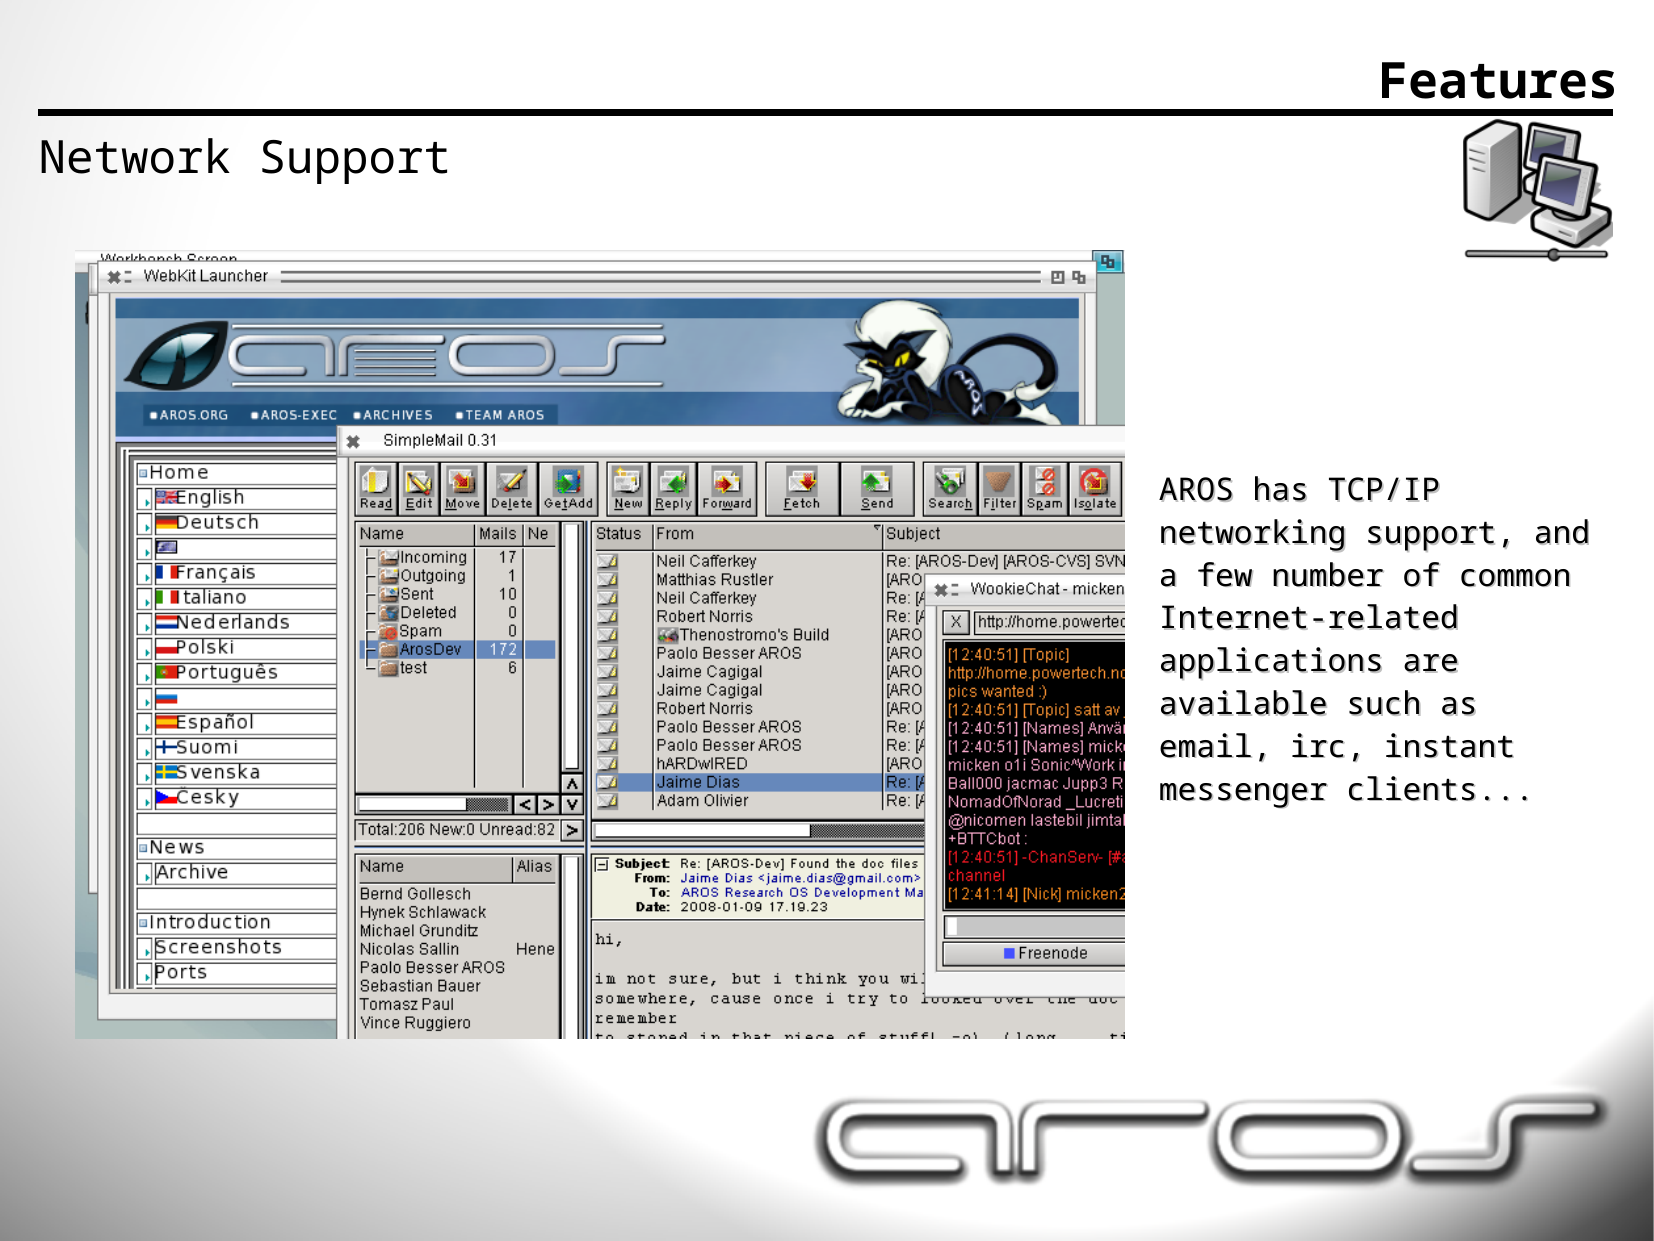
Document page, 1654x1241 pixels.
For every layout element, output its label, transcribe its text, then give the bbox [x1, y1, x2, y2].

text_box Features [1363, 37, 1637, 103]
text_box AROS has TCP/IP networking support, and a few number of common Internet-related applications are available such as email, irc, instant messenger clients... [1144, 459, 1620, 910]
text_box Network Support [23, 116, 467, 178]
picture [0, 0, 1654, 1241]
